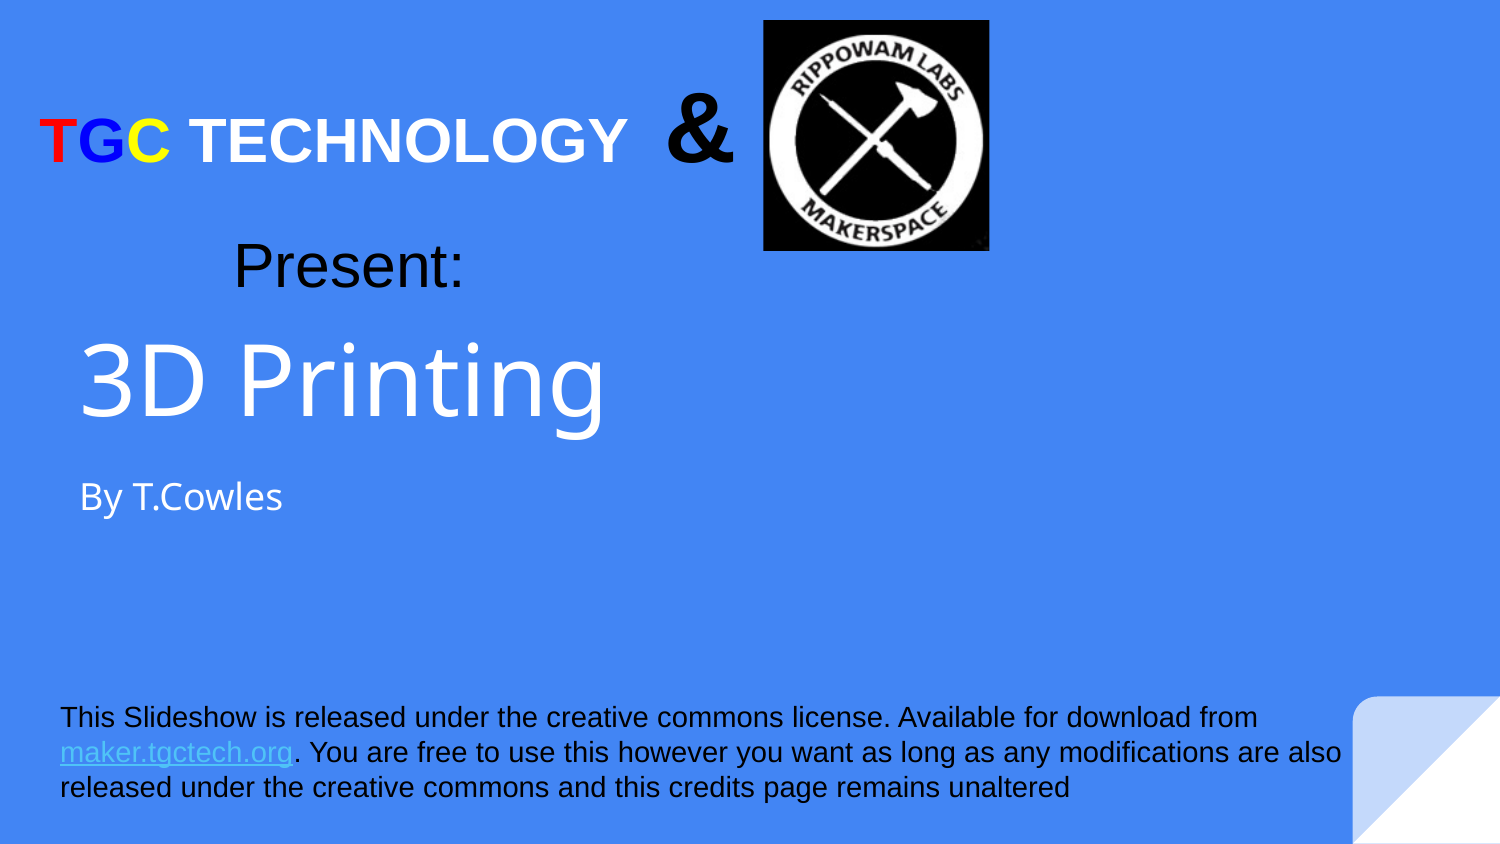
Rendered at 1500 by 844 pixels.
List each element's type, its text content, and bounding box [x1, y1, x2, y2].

picture [763, 20, 990, 47]
picture [763, 225, 990, 251]
text_box This Slideshow is released under the creative commons license. Available for download from maker.tgctech.org. You are free to use this however you want as long as any modifications are also released under the creative commons and this credits page remains unaltered [45, 683, 1379, 807]
text_box TGC TECHNOLOGY & [24, 47, 990, 225]
subtitle By T.Cowles [64, 457, 1413, 529]
text_box Present: [218, 210, 669, 293]
title 3D Printing [64, 298, 1413, 452]
